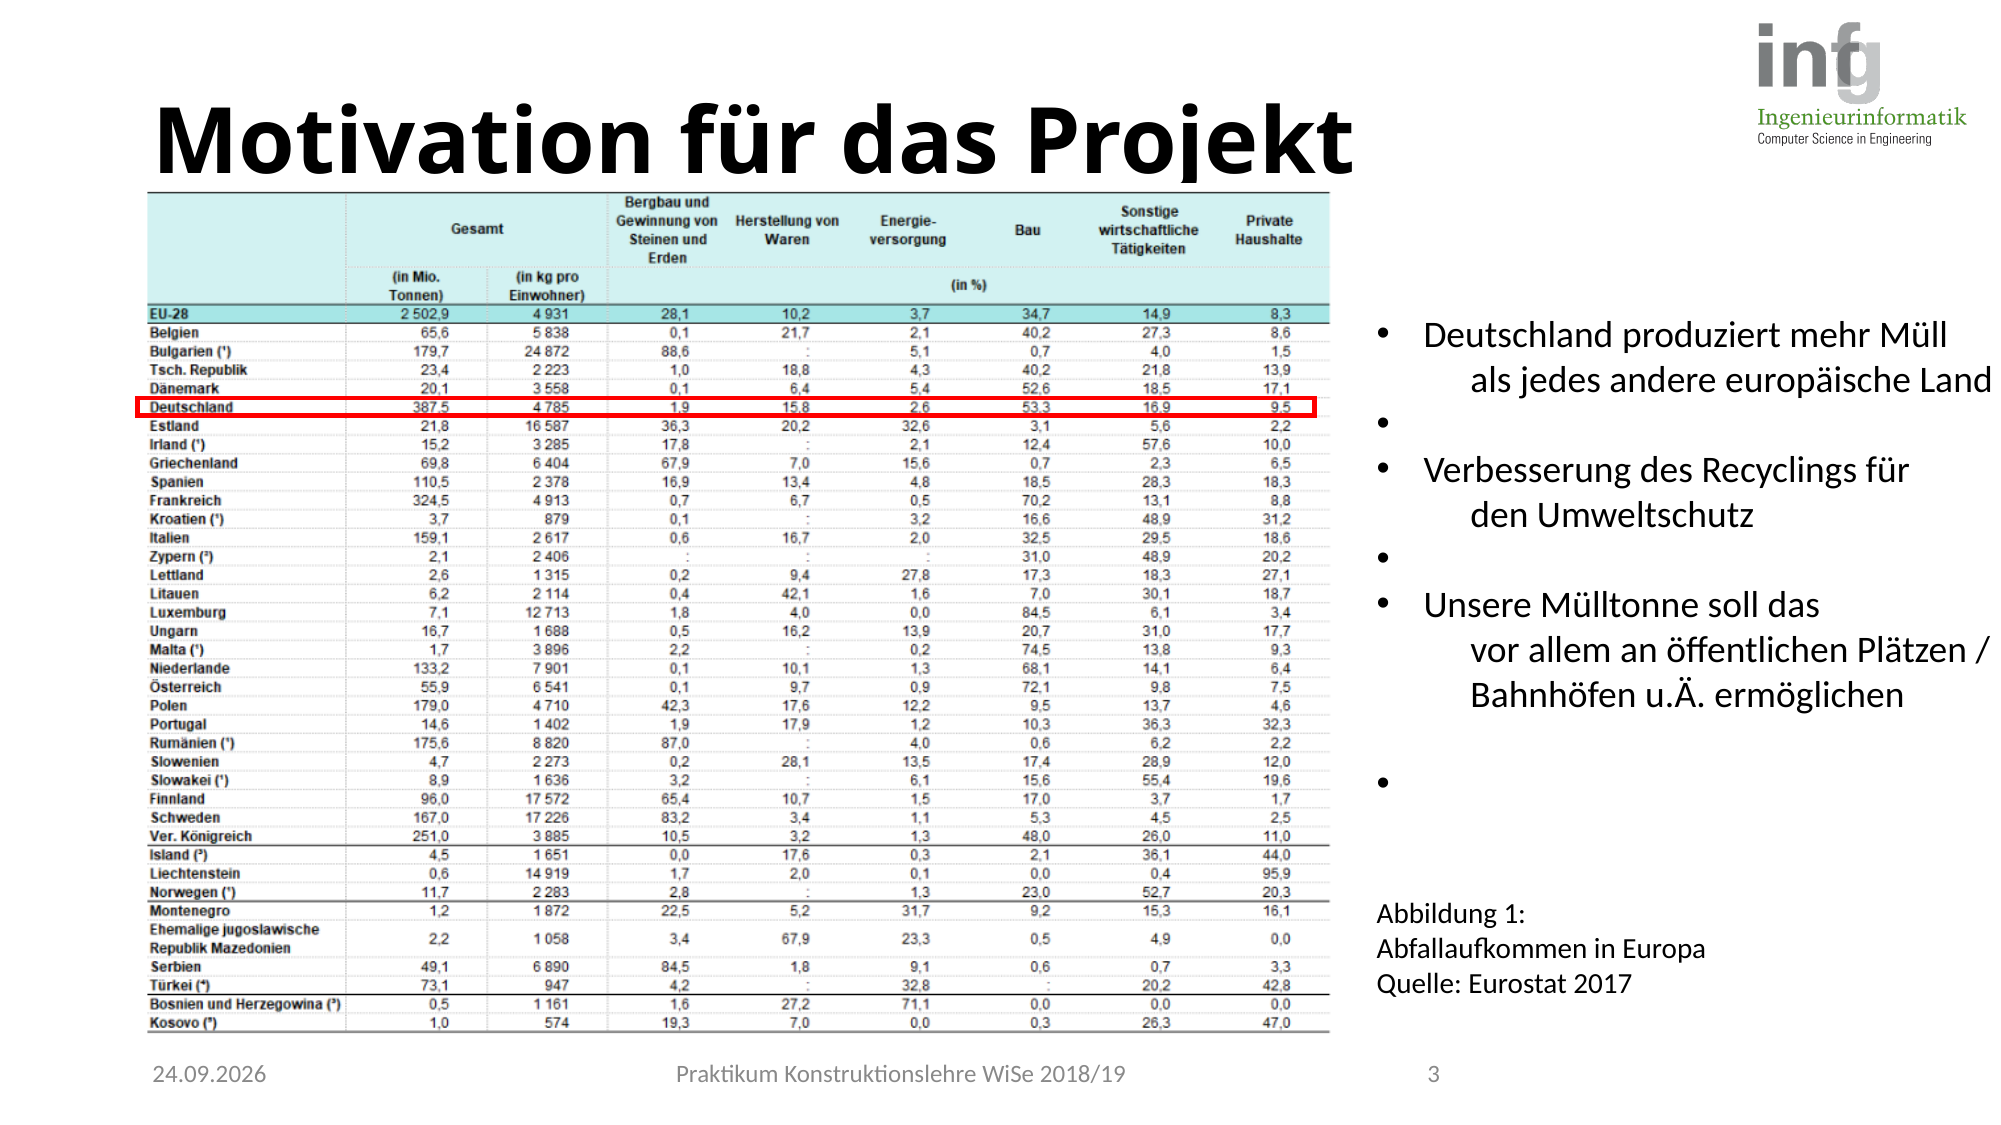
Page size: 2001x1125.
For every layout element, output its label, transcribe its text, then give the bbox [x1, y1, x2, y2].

text_box 10.01.2019 [137, 1042, 403, 1103]
picture [137, 183, 1340, 1041]
text_box Deutschland produziert mehr Müll als jedes andere europäische Land Verbesserung des Recyclings für den Umweltschutz Unsere Mülltonne soll das vor allem an öffentlichen Plätzen / Bahnhöfen u.Ä. ermöglichen Abbildung 1: Abfallaufkommen in Europa Quelle: Eurostat 2017 [1361, 302, 1980, 1015]
picture [140, 400, 1312, 413]
title Motivation für das Projekt [137, 34, 1863, 253]
text_box 3 [1412, 1042, 1863, 1103]
text_box Praktikum Konstruktionslehre WiSe 2018/19 [403, 1042, 1400, 1103]
